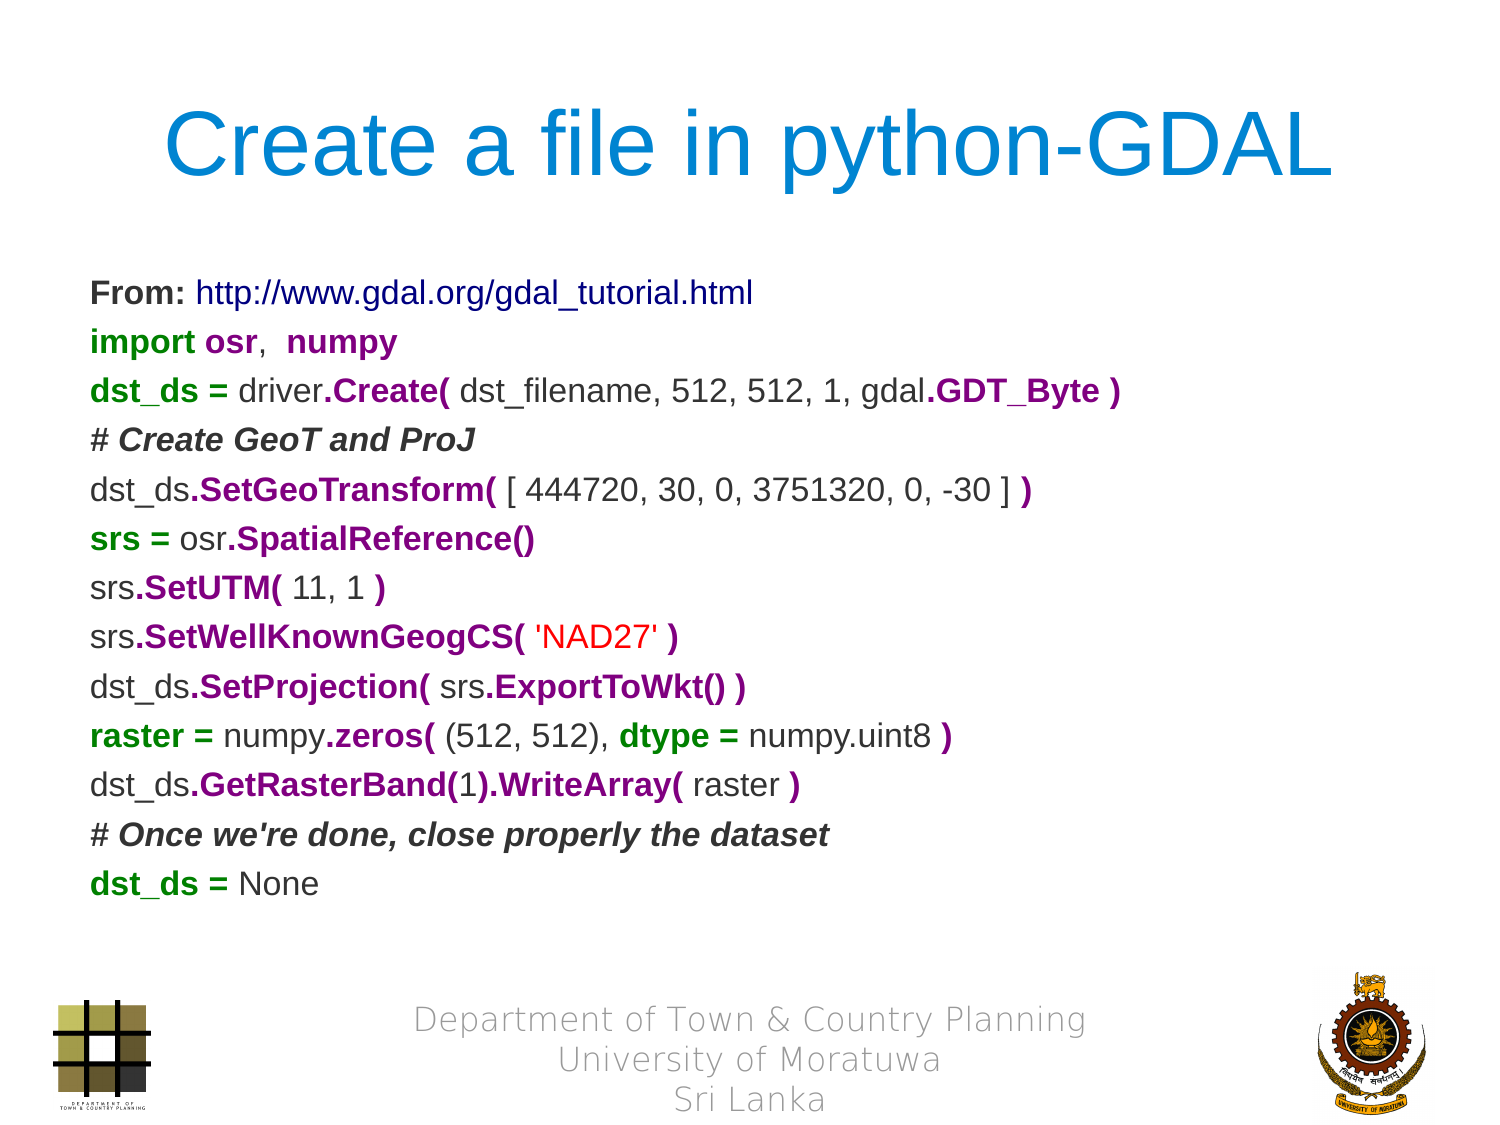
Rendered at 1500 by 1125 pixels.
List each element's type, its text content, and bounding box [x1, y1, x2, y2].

picture [1312, 966, 1435, 1125]
list From: http://www.gdal.org/gdal_tutorial.html import osr, numpy dst_ds = driver.Create( dst_filename, 512, 512, 1, gdal.GDT_Byte ) # Create GeoT and ProJ dst_ds.SetGeoTransform( [ 444720, 30, 0, 3751320, 0, -30 ] ) srs = osr.SpatialReference() srs.SetUTM( 11, 1 ) srs.SetWellKnownGeogCS( 'NAD27' ) dst_ds.SetProjection( srs.ExportToWkt() ) raster = numpy.zeros( (512, 512), dtype = numpy.uint8 ) dst_ds.GetRasterBand(1).WriteArray( raster ) # Once we're done, close properly the dataset dst_ds = None [75, 262, 1426, 916]
picture [53, 1000, 151, 1110]
title Create a file in python-GDAL [75, 45, 1426, 233]
